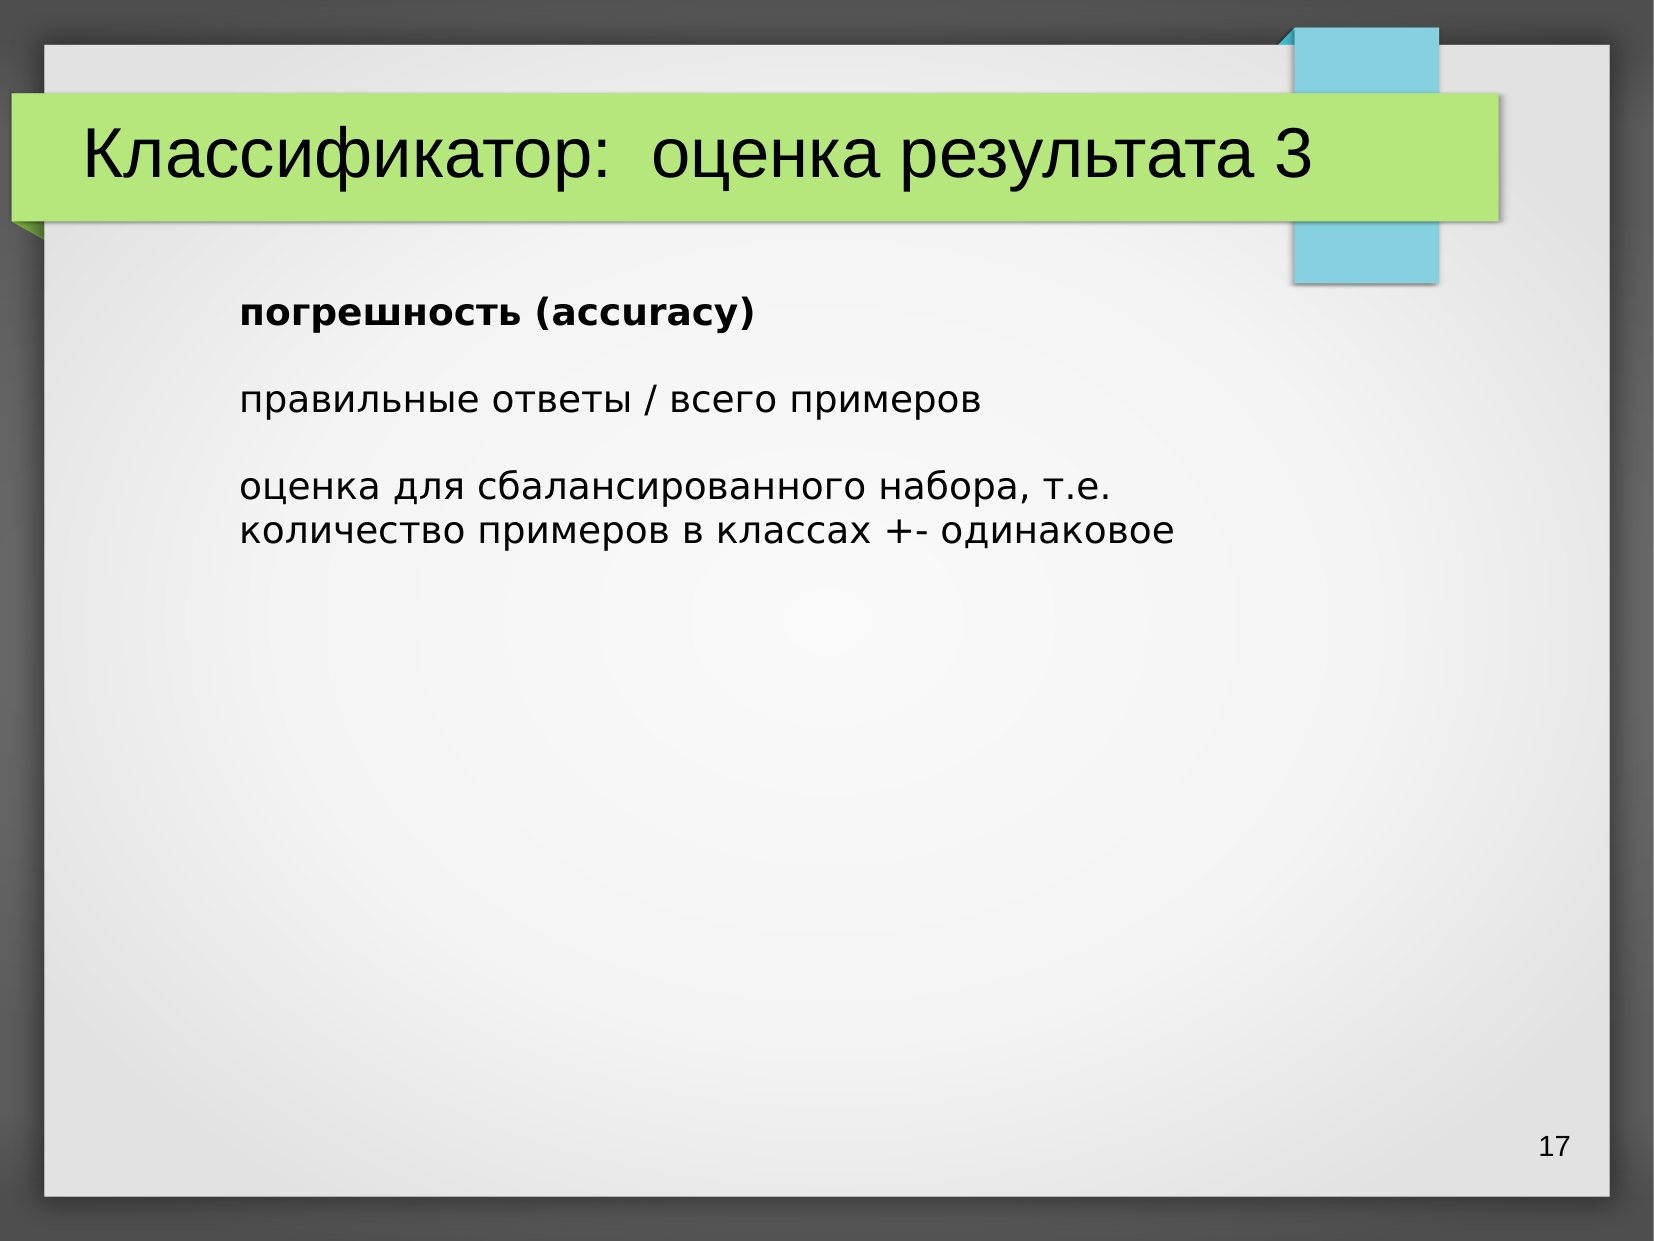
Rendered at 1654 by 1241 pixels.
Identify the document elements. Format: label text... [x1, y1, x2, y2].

picture [0, 0, 1654, 1241]
title Классификатор: оценка результата 3 [82, 49, 1571, 257]
text_box погрешность (accuracy) правильные ответы / всего примеров оценка для сбалансированного набора, т.е. количество примеров в классах +- одинаковое [224, 283, 1418, 821]
